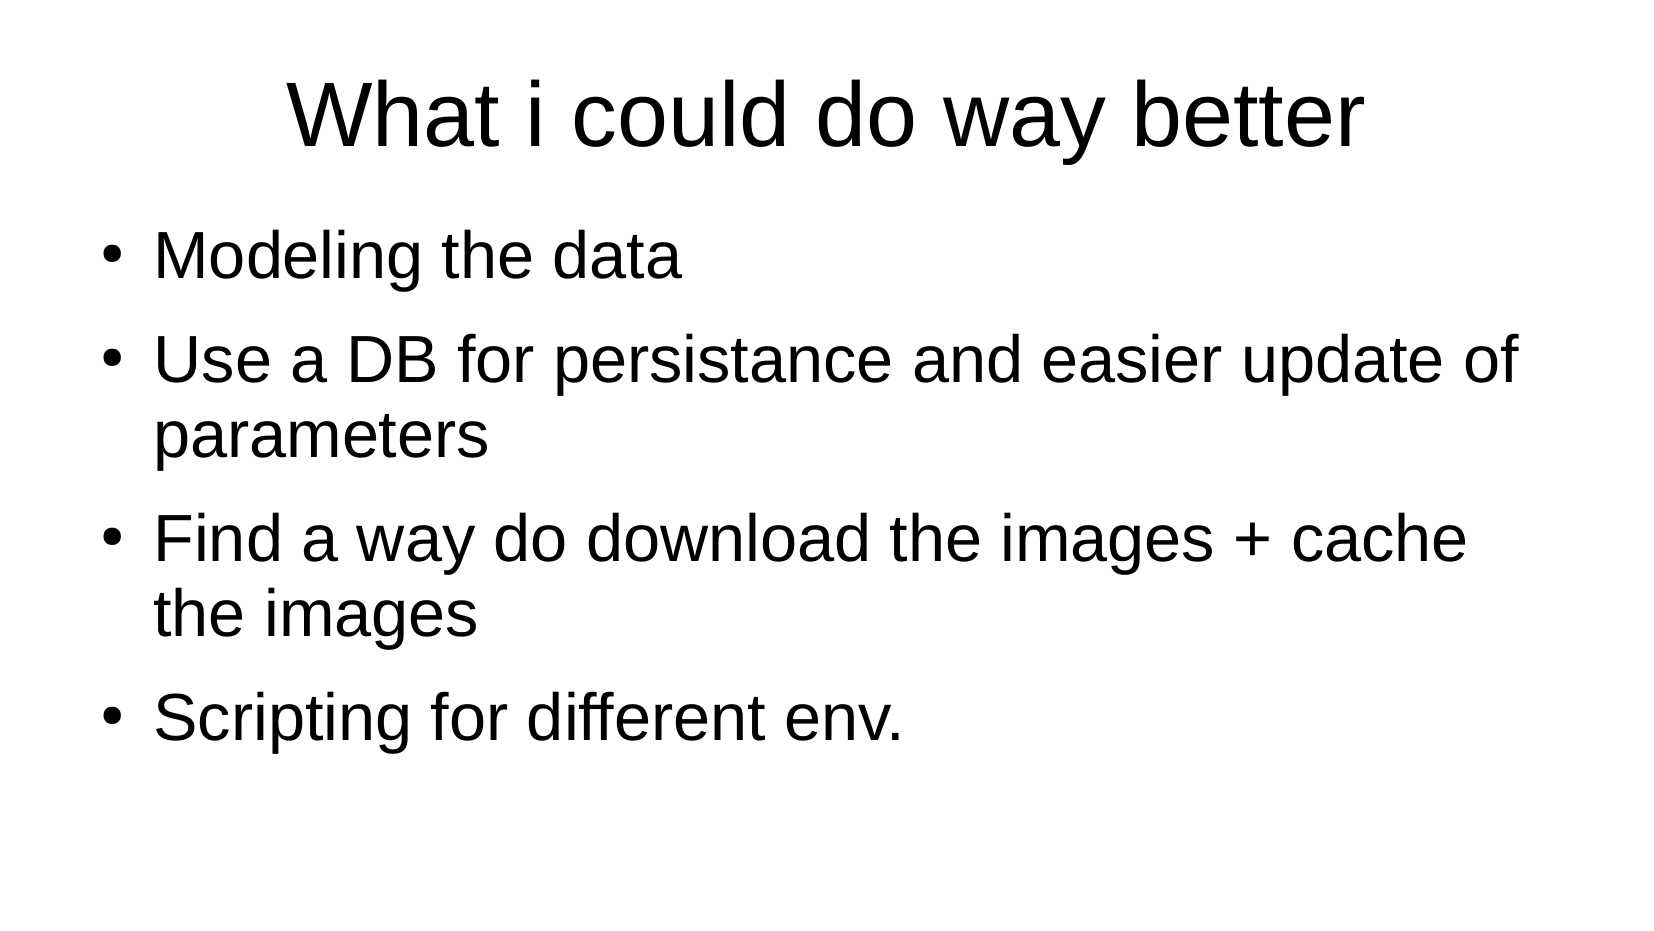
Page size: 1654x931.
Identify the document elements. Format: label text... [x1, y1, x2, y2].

list Modeling the data Use a DB for persistance and easier update of parameters Find a way do download the images + cache the images Scripting for different env. [82, 217, 1571, 758]
title What i could do way better [82, 37, 1571, 193]
